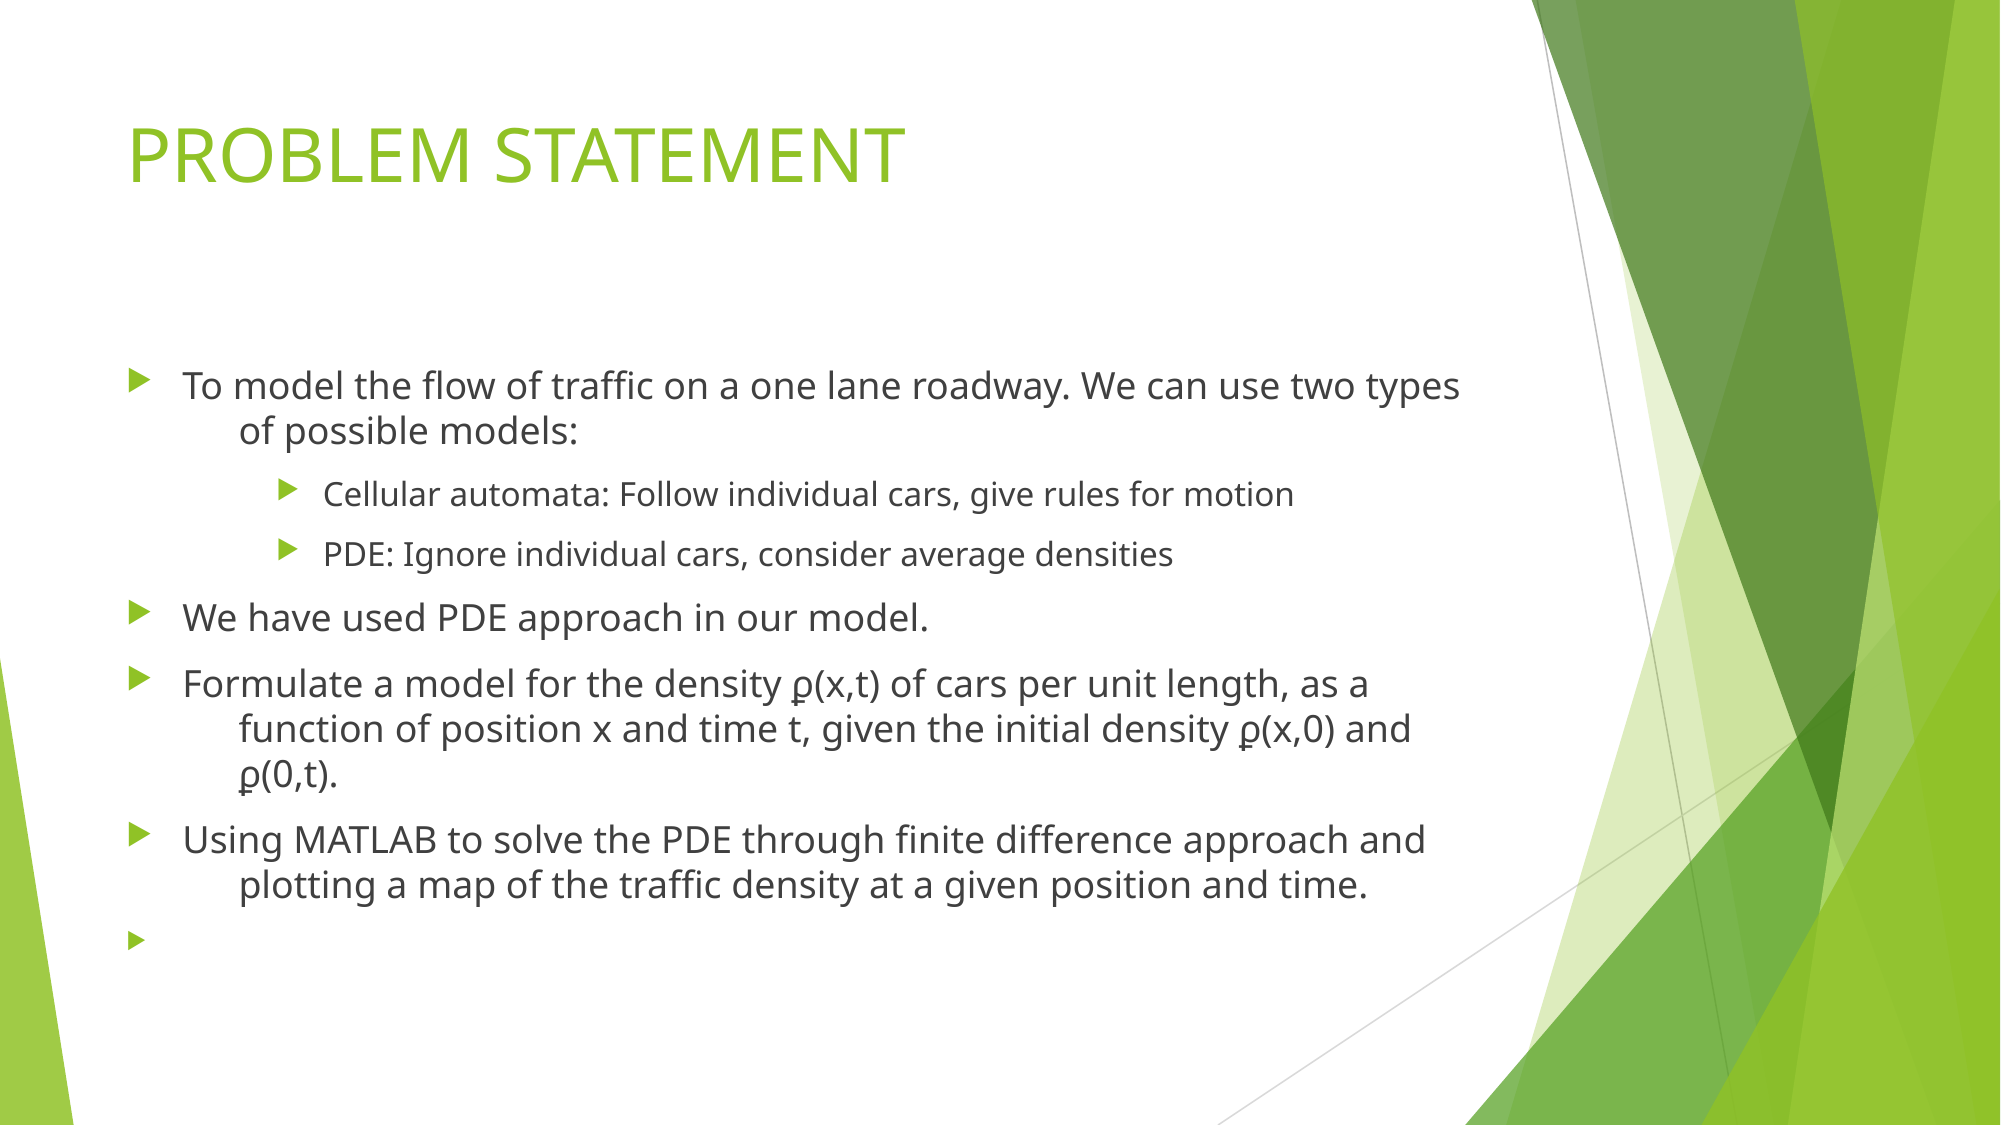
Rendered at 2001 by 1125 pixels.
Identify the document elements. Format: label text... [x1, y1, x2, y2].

title PROBLEM STATEMENT [111, 99, 1522, 317]
list To model the flow of traffic on a one lane roadway. We can use two types of possible models: Cellular automata: Follow individual cars, give rules for motion PDE: Ignore individual cars, consider average densities We have used PDE approach in our model. Formulate a model for the density ϼ(x,t) of cars per unit length, as a function of position x and time t, given the initial density ϼ(x,0) and ϼ(0,t). Using MATLAB to solve the PDE through finite difference approach and plotting a map of the traffic density at a given position and time. [111, 354, 1522, 992]
